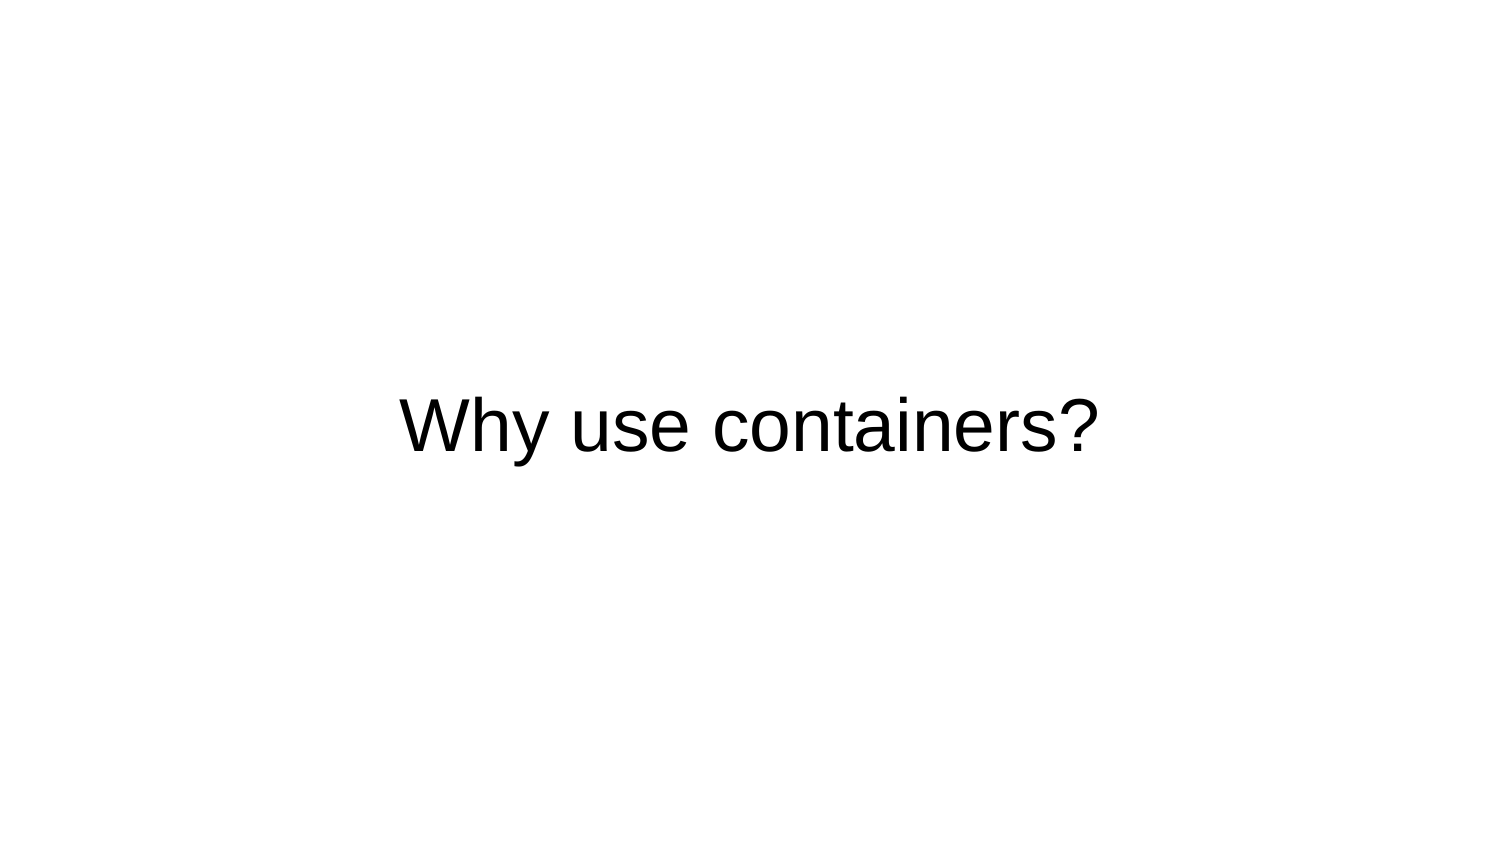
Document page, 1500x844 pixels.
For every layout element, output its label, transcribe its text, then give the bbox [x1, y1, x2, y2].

title Why use containers? [51, 352, 1449, 491]
